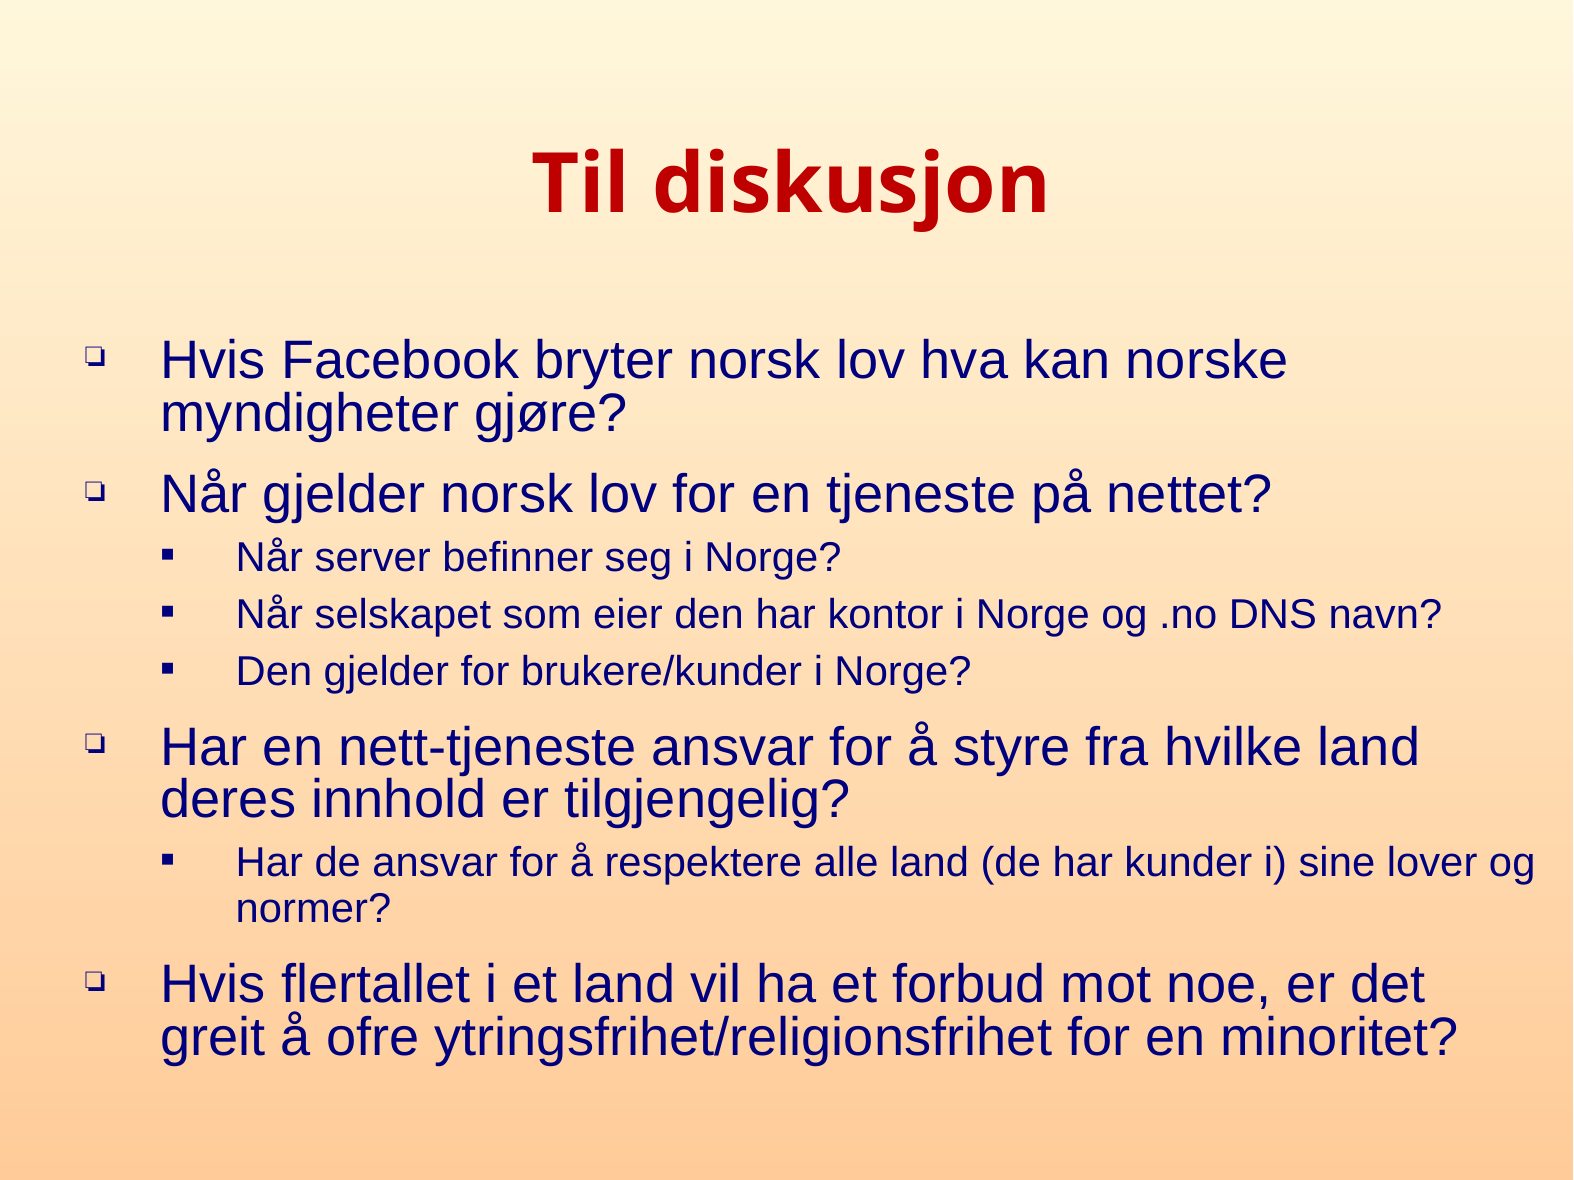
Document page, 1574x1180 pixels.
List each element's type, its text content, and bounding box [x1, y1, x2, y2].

list Hvis Facebook bryter norsk lov hva kan norske myndigheter gjøre? Når gjelder norsk lov for en tjeneste på nettet? Når server befinner seg i Norge? Når selskapet som eier den har kontor i Norge og .no DNS navn? Den gjelder for brukere/kunder i Norge? Har en nett-tjeneste ansvar for å styre fra hvilke land deres innhold er tilgjengelig? Har de ansvar for å respektere alle land (de har kunder i) sine lover og normer? Hvis flertallet i et land vil ha et forbud mot noe, er det greit å ofre ytringsfrihet/religionsfrihet for en minoritet? [85, 336, 1539, 1170]
title Til diskusjon [39, 54, 1543, 309]
